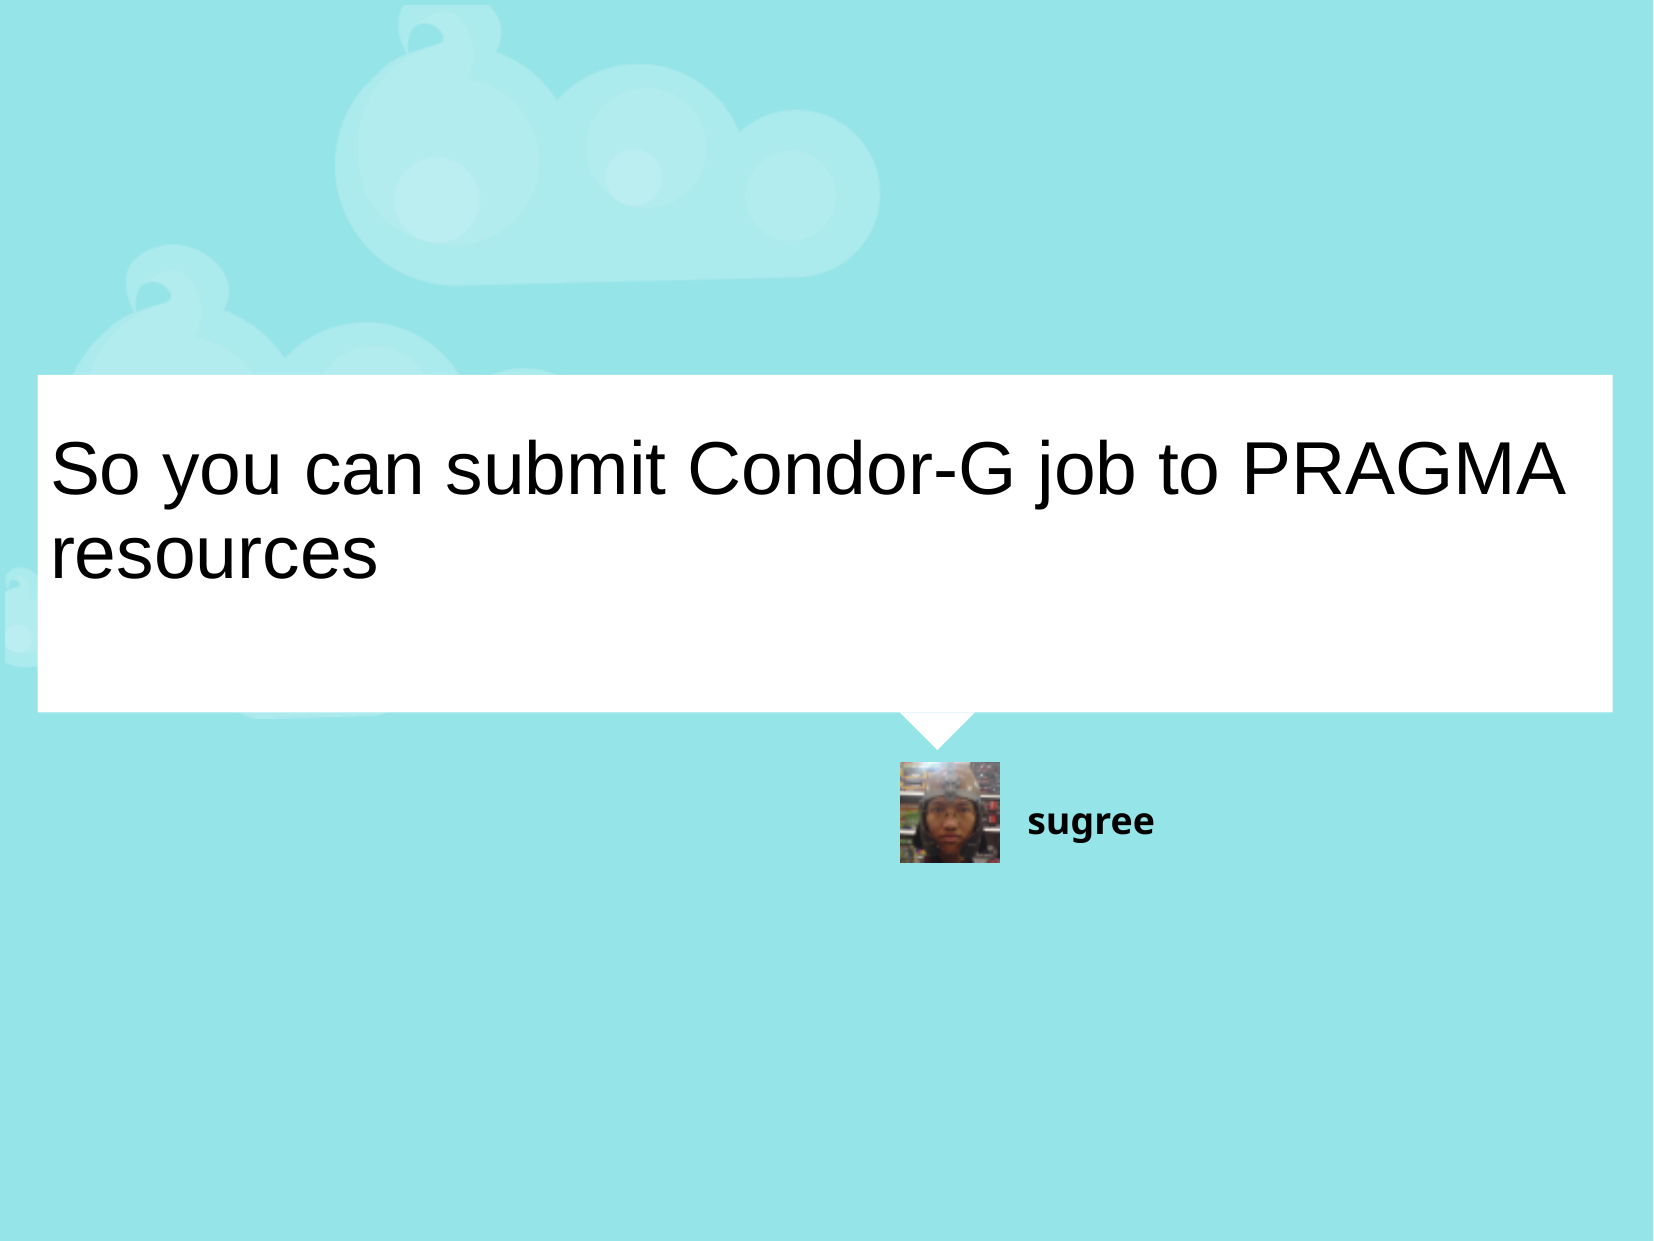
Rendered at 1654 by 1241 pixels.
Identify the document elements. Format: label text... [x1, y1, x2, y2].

picture [900, 762, 1000, 863]
title So you can submit Condor-G job to PRAGMA resources [49, 400, 1576, 706]
picture [5, 5, 894, 719]
